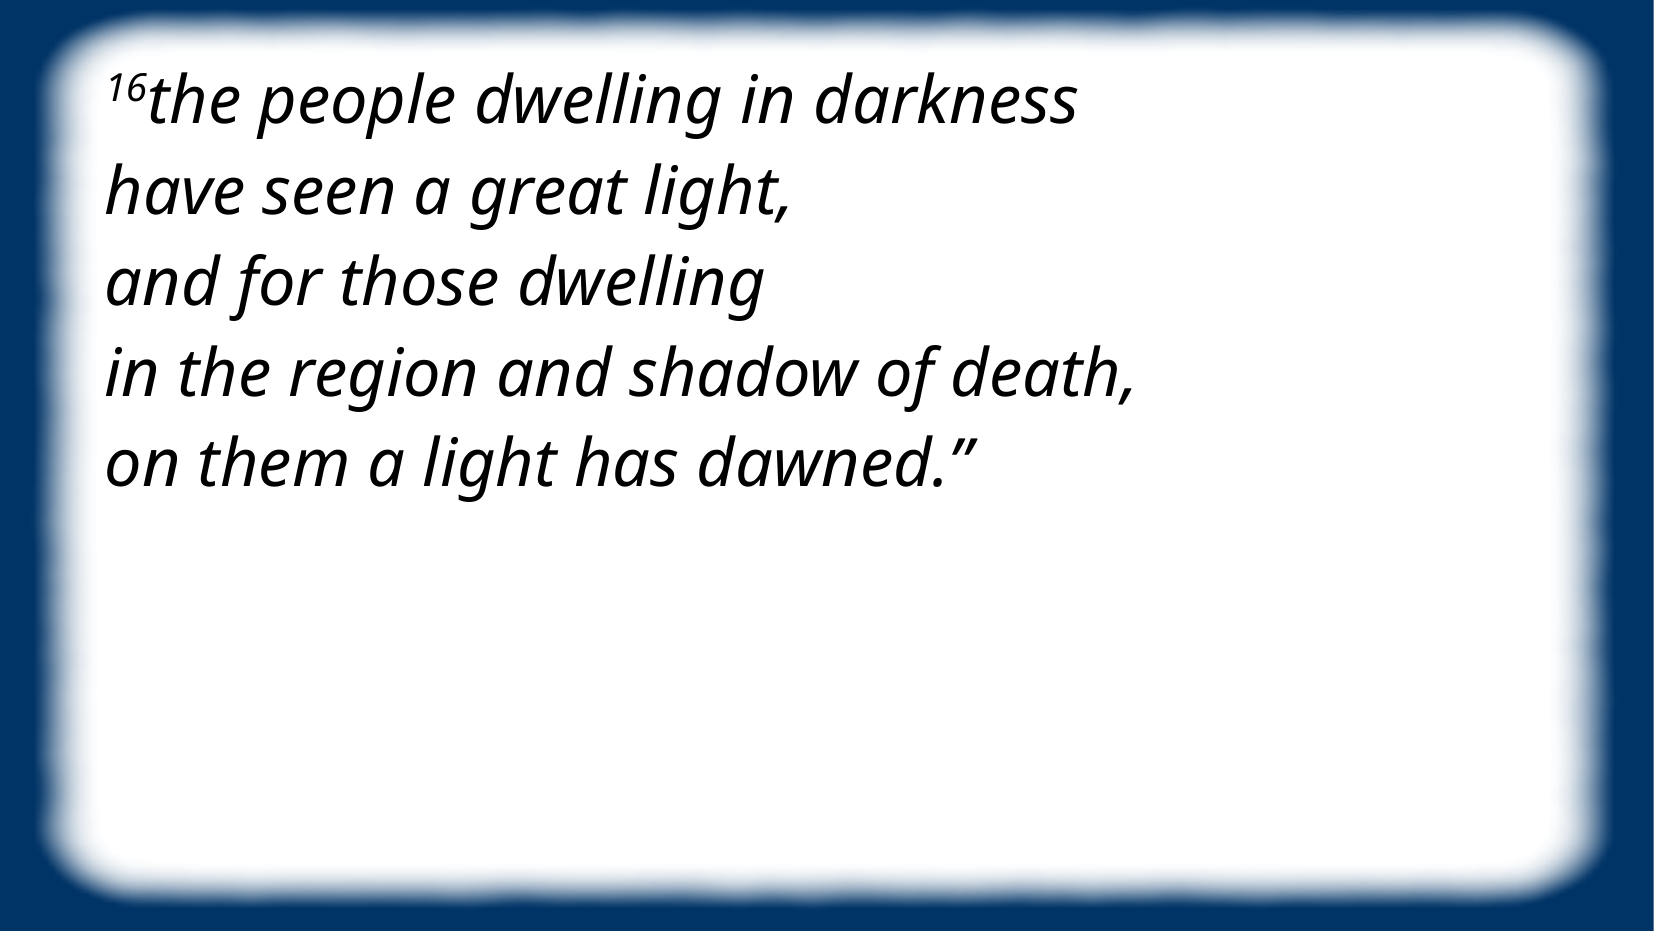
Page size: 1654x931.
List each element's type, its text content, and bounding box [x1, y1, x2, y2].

text_box 16the people dwelling in darkness have seen a great light, and for those dwelling in the region and shadow of death, on them a light has dawned.” [90, 45, 1576, 526]
picture [0, 0, 1654, 931]
